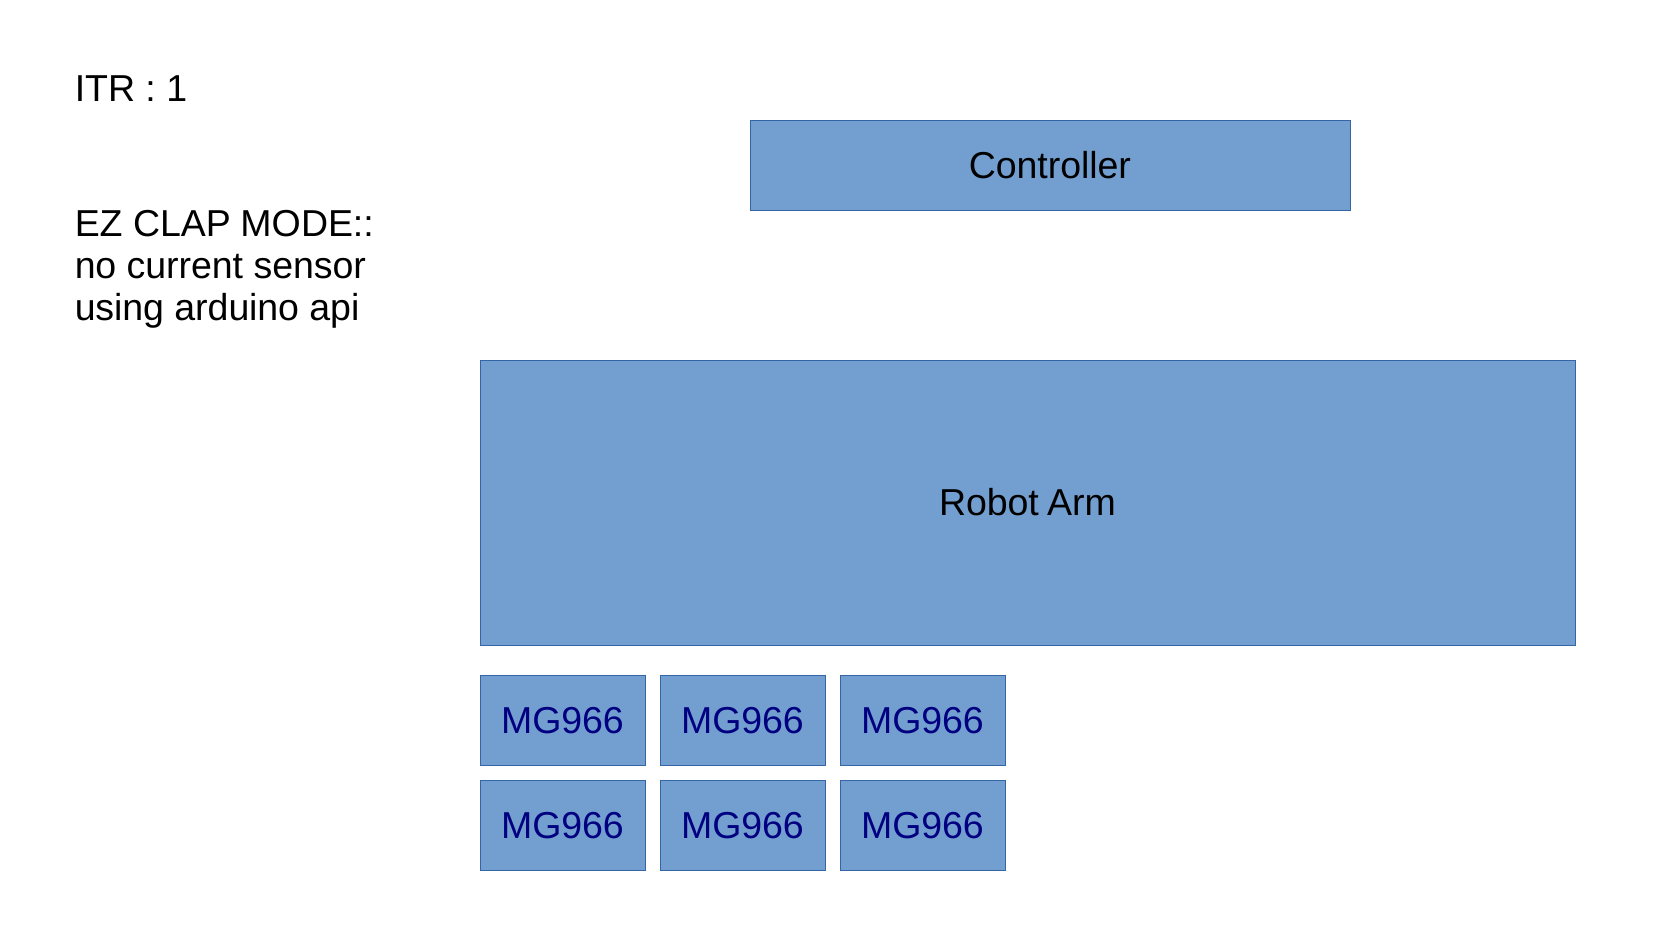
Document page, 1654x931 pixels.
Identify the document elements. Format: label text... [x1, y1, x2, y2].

text_box MG966 [840, 675, 1006, 766]
text_box ITR : 1 [60, 60, 346, 117]
text_box Robot Arm [480, 360, 1576, 646]
text_box MG966 [660, 675, 826, 766]
text_box MG966 [480, 780, 646, 871]
text_box EZ CLAP MODE:: no current sensor using arduino api [60, 195, 390, 336]
text_box MG966 [660, 780, 826, 871]
text_box Controller [750, 120, 1351, 211]
text_box MG966 [480, 675, 646, 766]
text_box MG966 [840, 780, 1006, 871]
